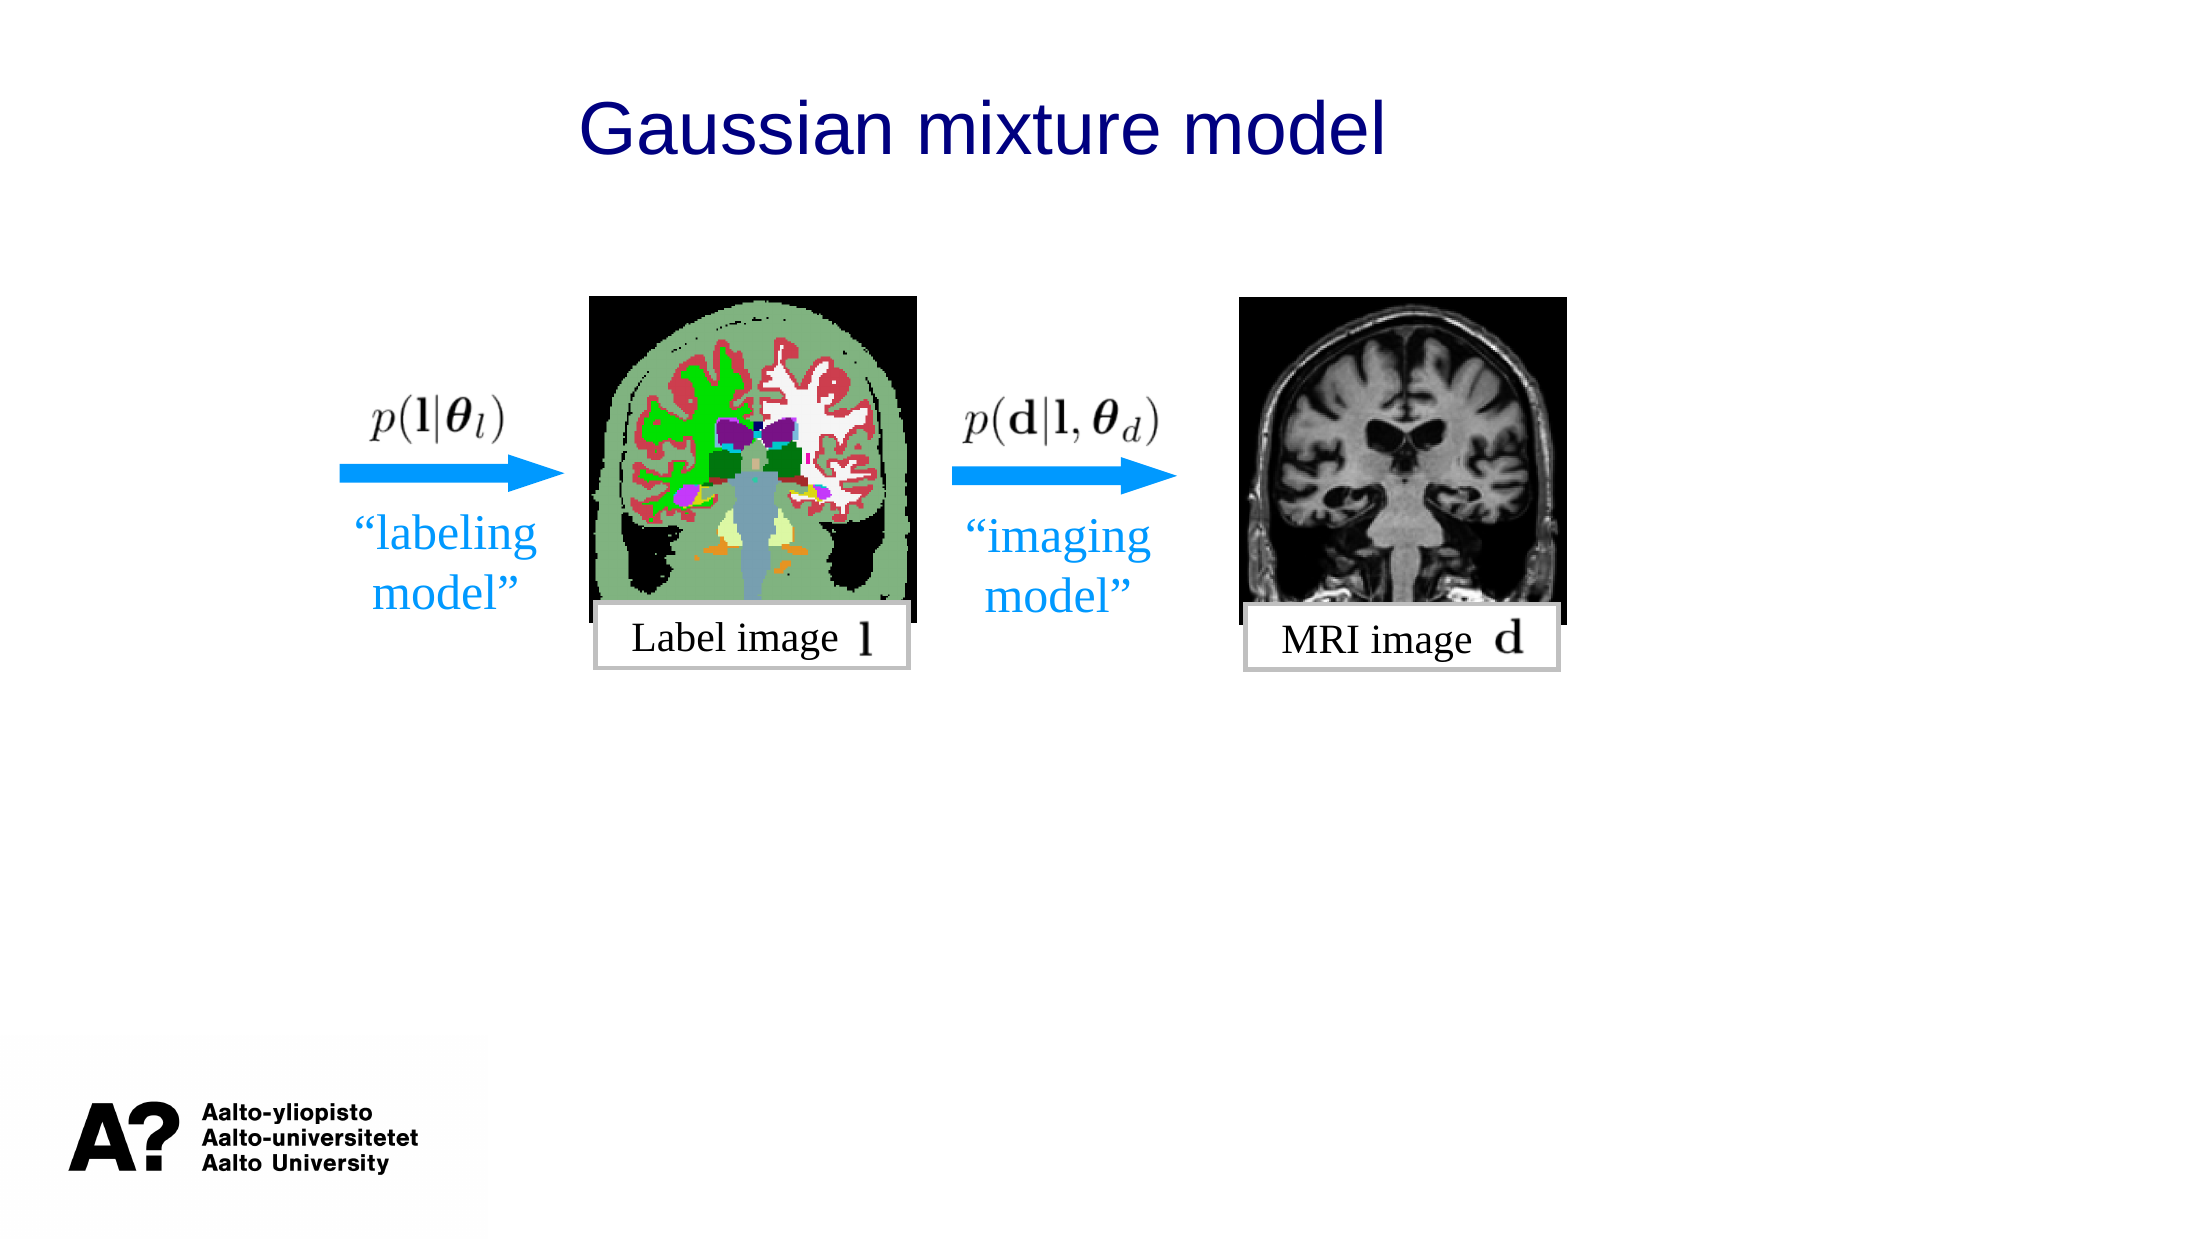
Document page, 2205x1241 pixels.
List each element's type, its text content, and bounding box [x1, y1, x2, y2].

picture [831, 605, 890, 669]
text_box “imaging model” [914, 494, 1203, 631]
text_box MRI image [1245, 603, 1559, 670]
text_box [952, 461, 1178, 495]
text_box [339, 454, 565, 492]
picture [589, 296, 917, 623]
title Gaussian mixture model [326, 65, 1640, 179]
picture [1239, 297, 1567, 625]
picture [0, 1035, 488, 1239]
picture [1472, 605, 1542, 663]
picture [939, 378, 1165, 461]
text_box Label image [595, 602, 909, 668]
picture [352, 381, 512, 454]
text_box “labeling model” [302, 491, 590, 628]
